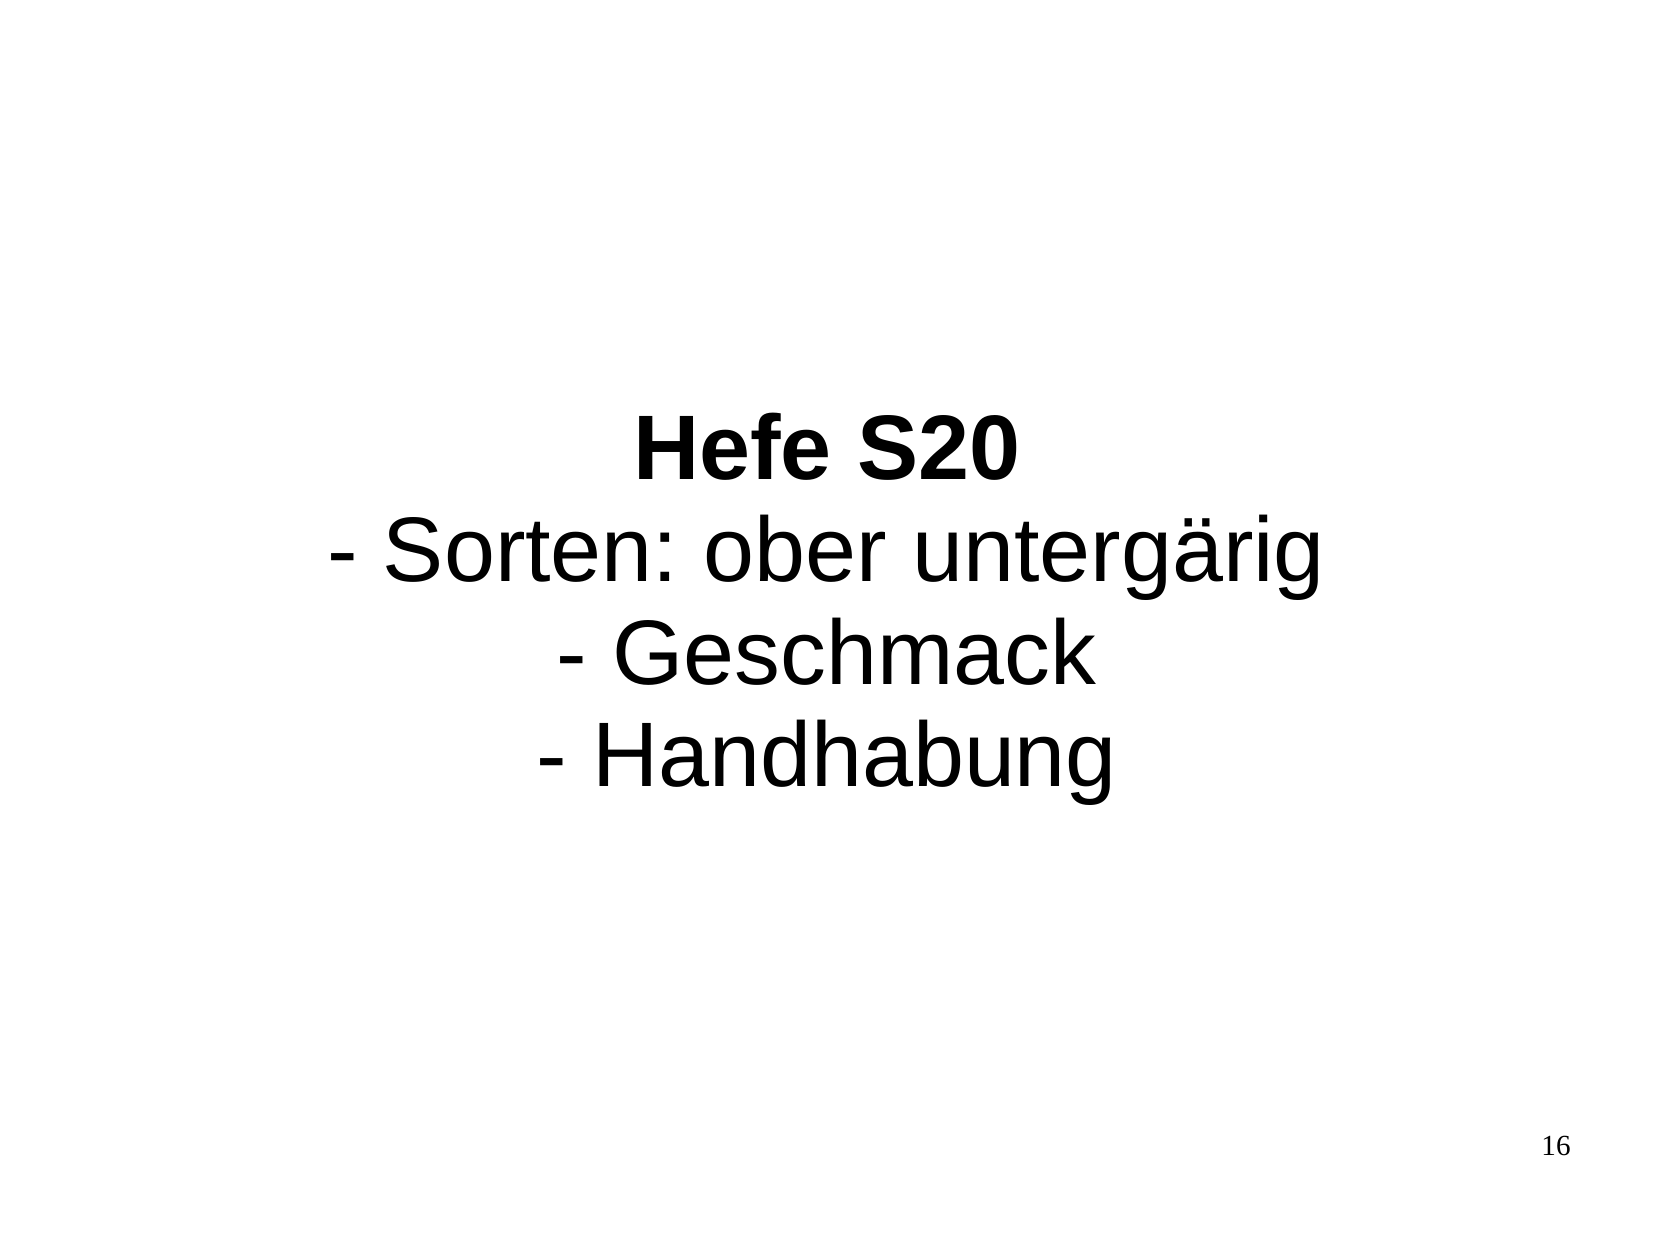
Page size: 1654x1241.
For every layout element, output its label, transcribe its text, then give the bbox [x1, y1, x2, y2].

title Hefe S20 - Sorten: ober untergärig - Geschmack - Handhabung [82, 396, 1571, 909]
